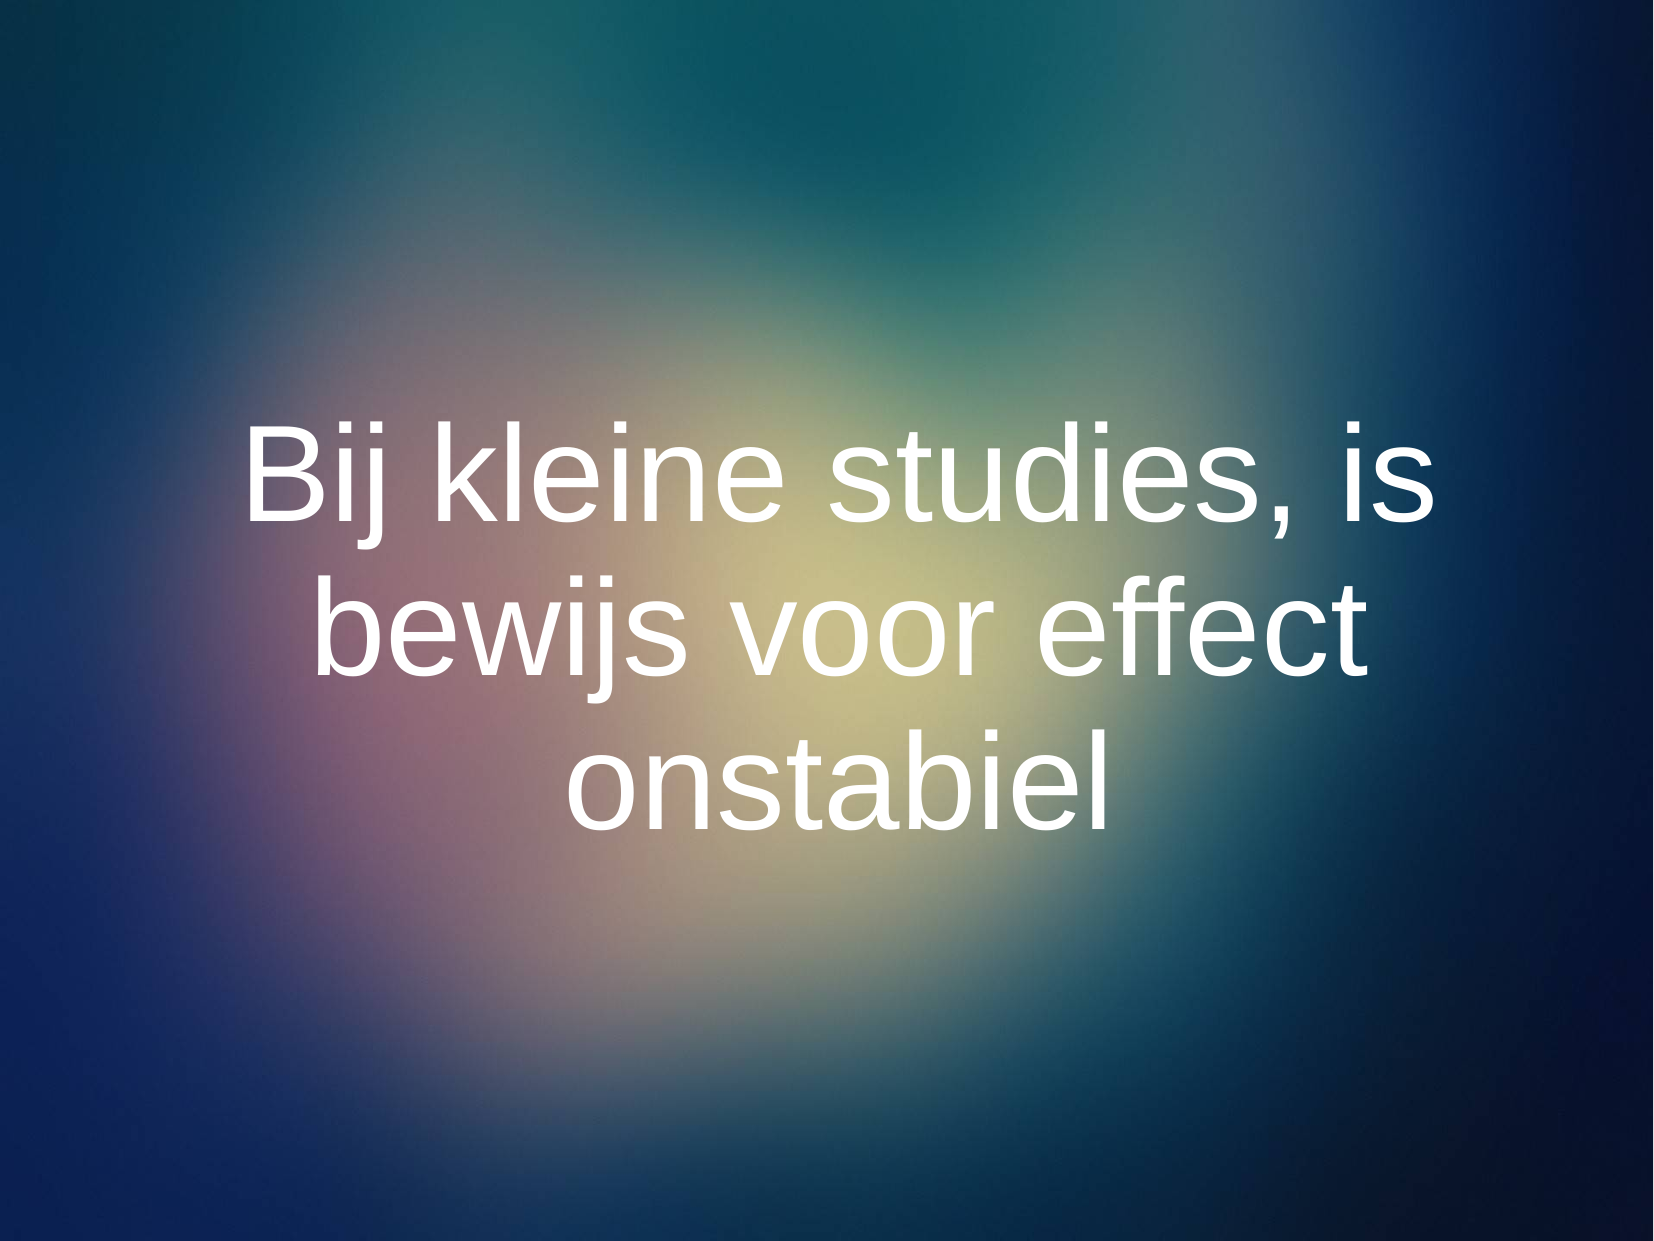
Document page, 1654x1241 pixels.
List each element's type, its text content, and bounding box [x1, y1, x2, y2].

picture [0, 0, 1654, 1241]
text_box Bij kleine studies, is bewijs voor effect onstabiel [75, 390, 1604, 867]
